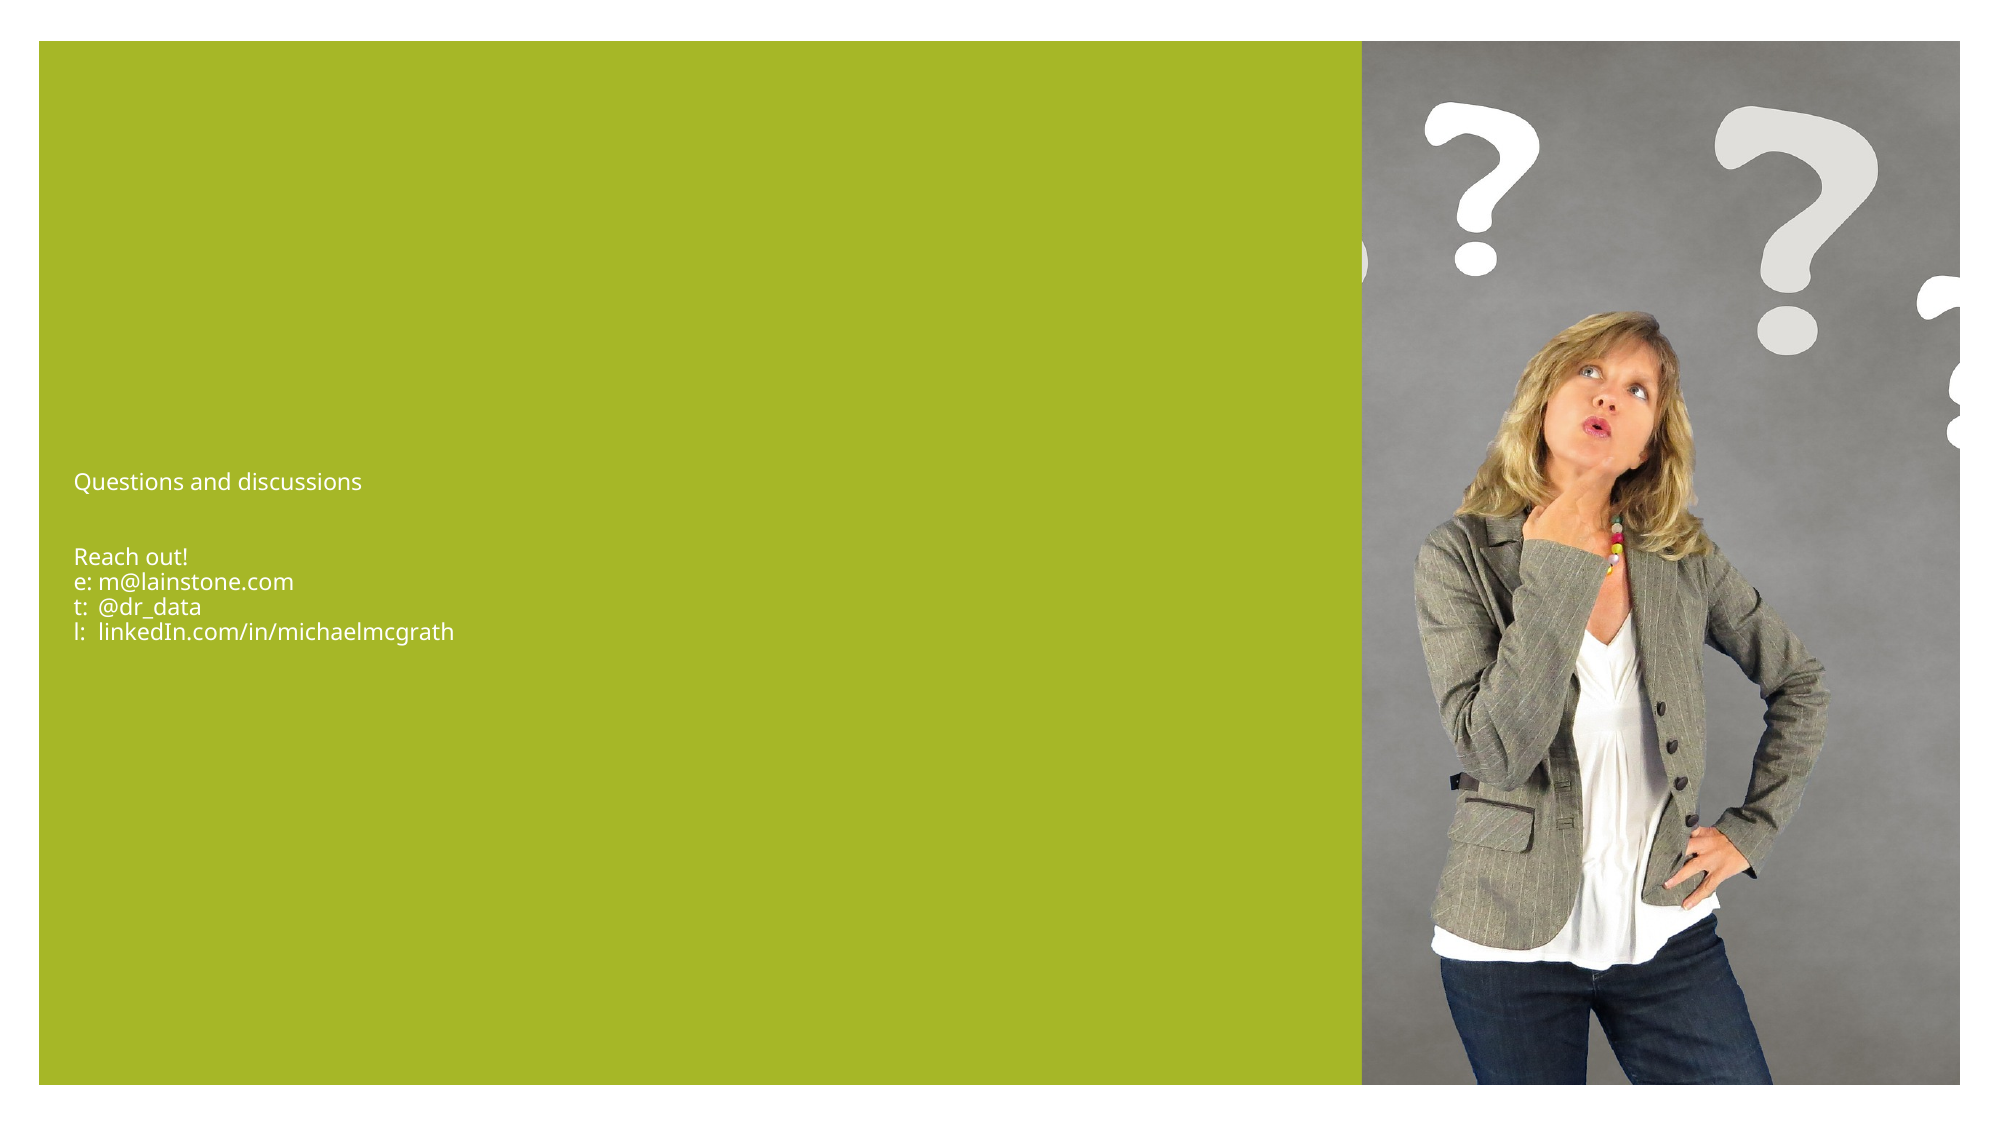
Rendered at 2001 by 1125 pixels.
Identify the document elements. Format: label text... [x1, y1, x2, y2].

picture [1361, 41, 1960, 1085]
text_box [39, 41, 1361, 1085]
title Questions and discussions Reach out! e: m@lainstone.com t: @dr_data l: linkedIn.com/in/michaelmcgrath [58, 460, 1337, 684]
